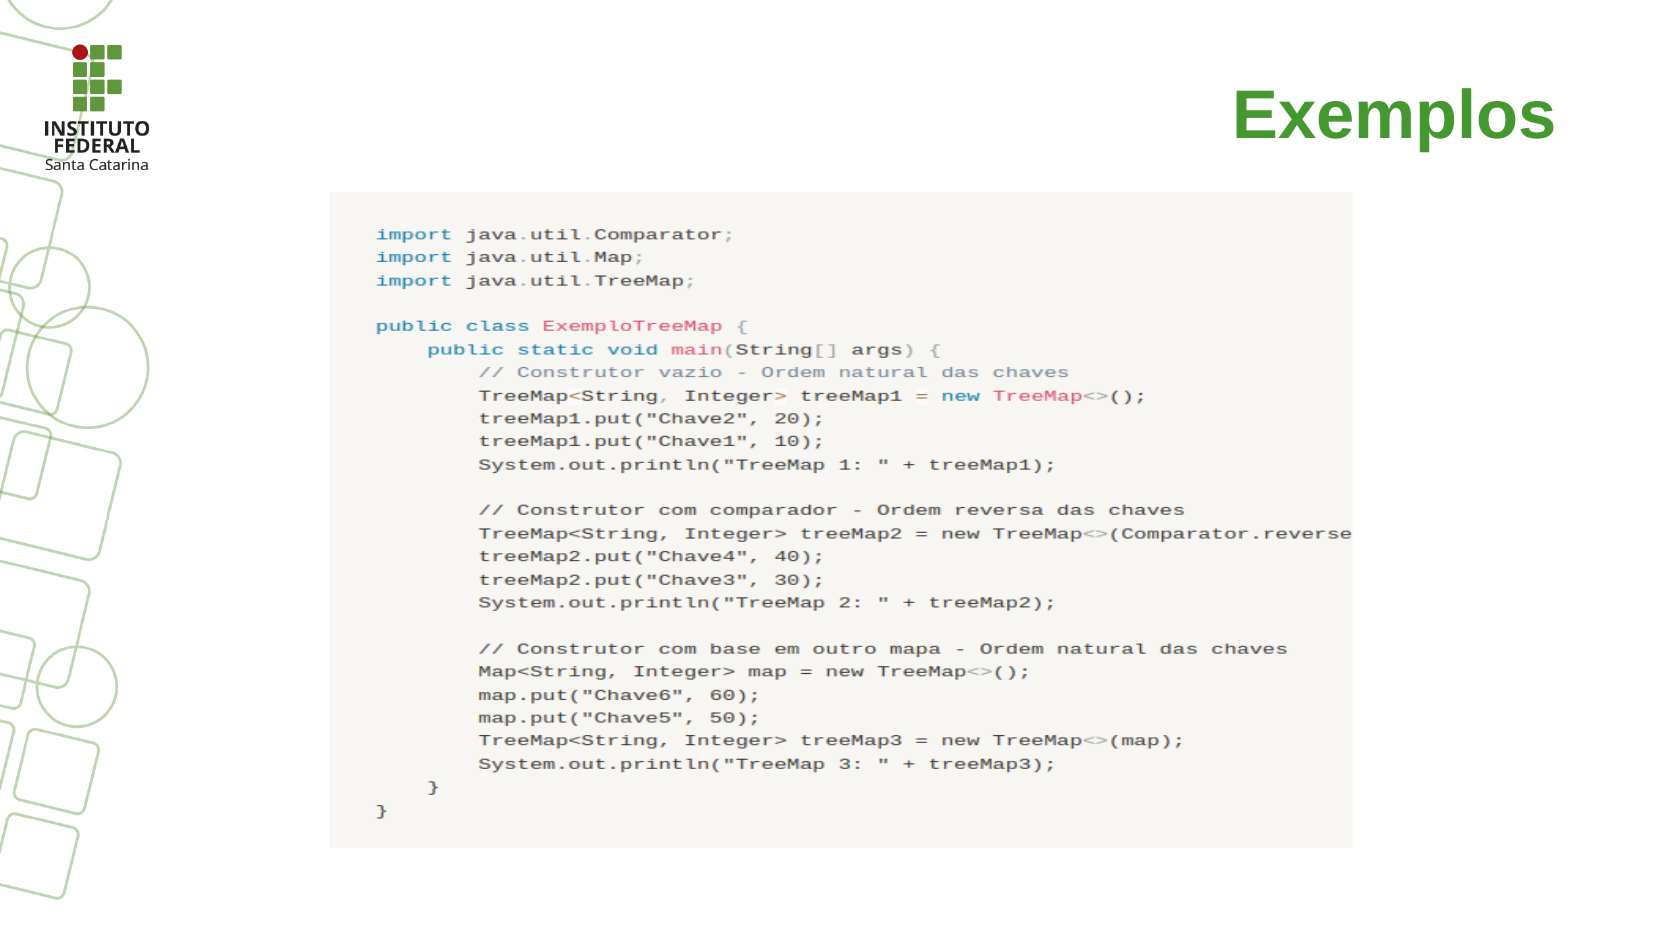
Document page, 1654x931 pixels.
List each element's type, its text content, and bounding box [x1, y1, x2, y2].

title Exemplos [259, 37, 1571, 193]
picture [0, 0, 1359, 931]
